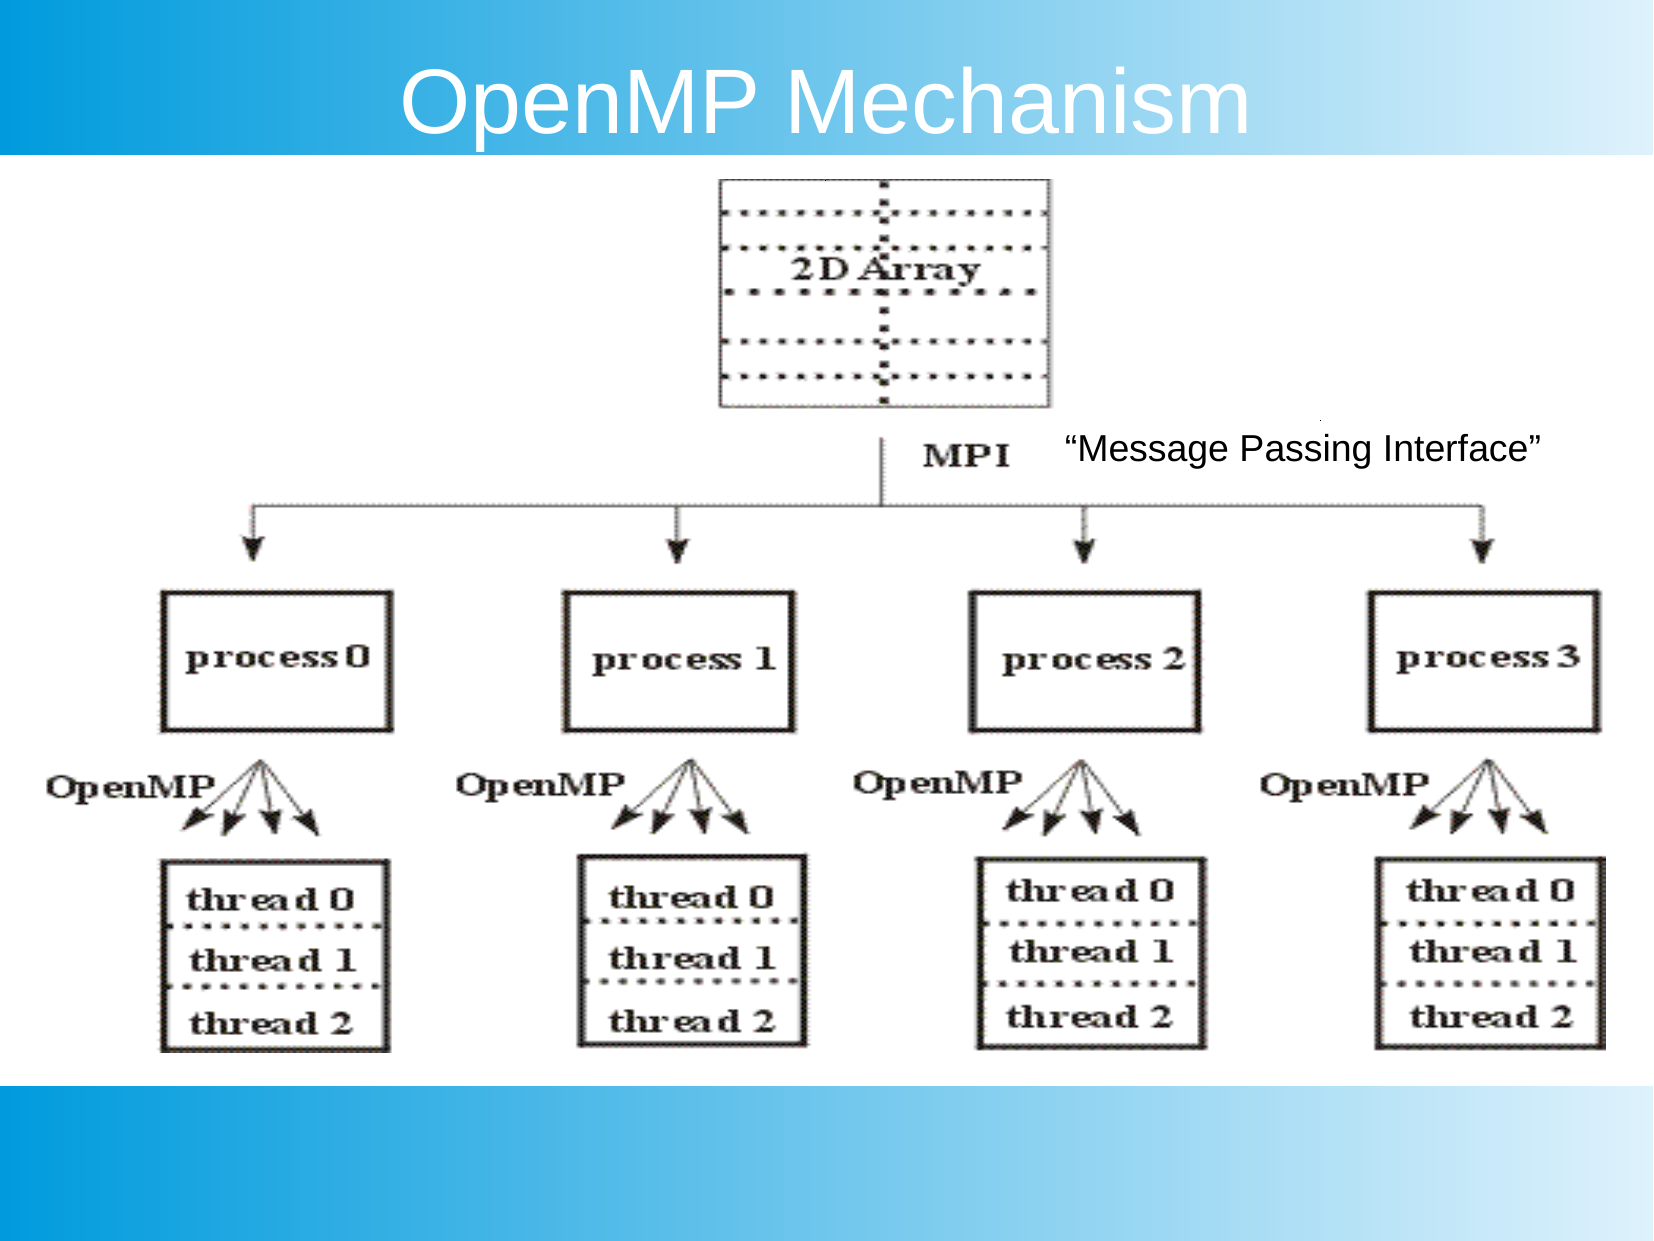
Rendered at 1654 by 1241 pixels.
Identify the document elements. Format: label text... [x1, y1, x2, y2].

picture [45, 179, 1606, 1054]
title OpenMP Mechanism [82, 49, 1571, 155]
text_box “Message Passing Interface” [1050, 420, 1591, 519]
